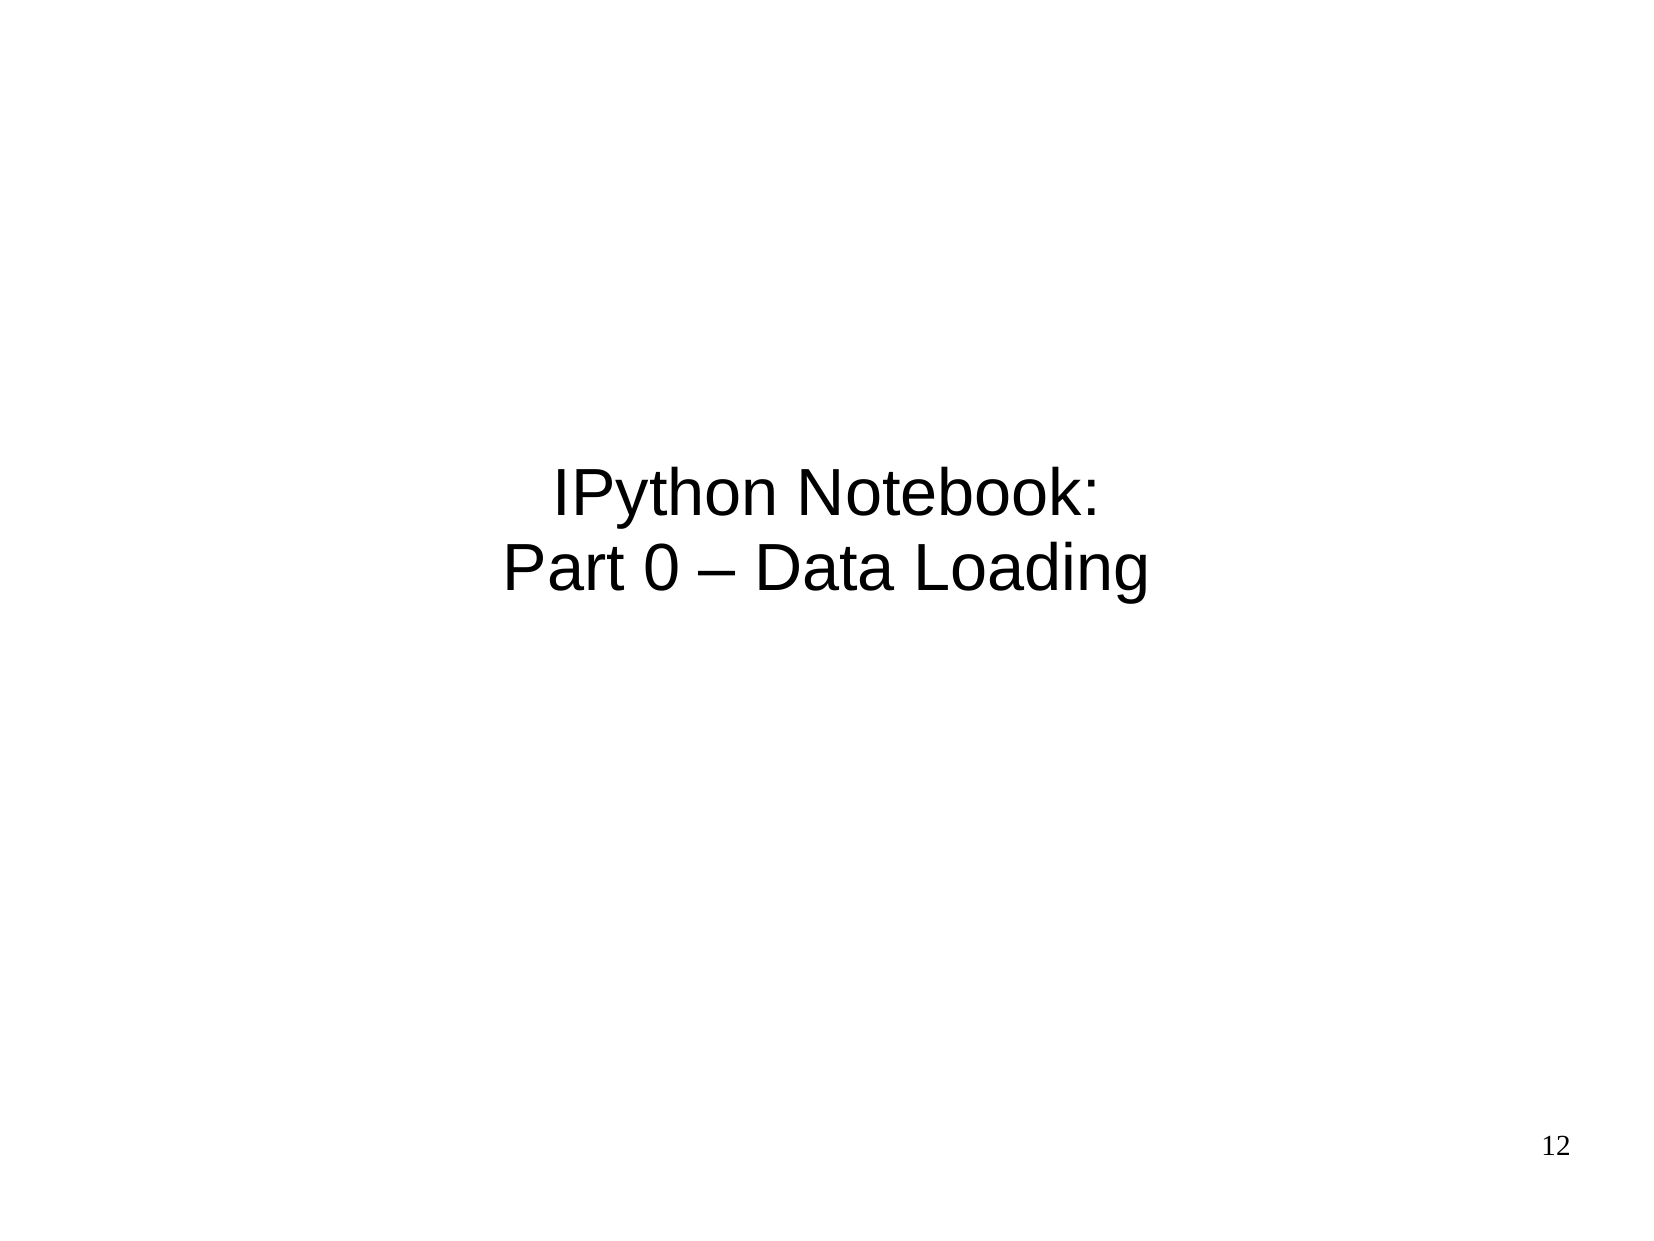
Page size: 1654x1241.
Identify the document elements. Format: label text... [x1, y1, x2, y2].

subtitle IPython Notebook: Part 0 – Data Loading [82, 49, 1571, 1010]
